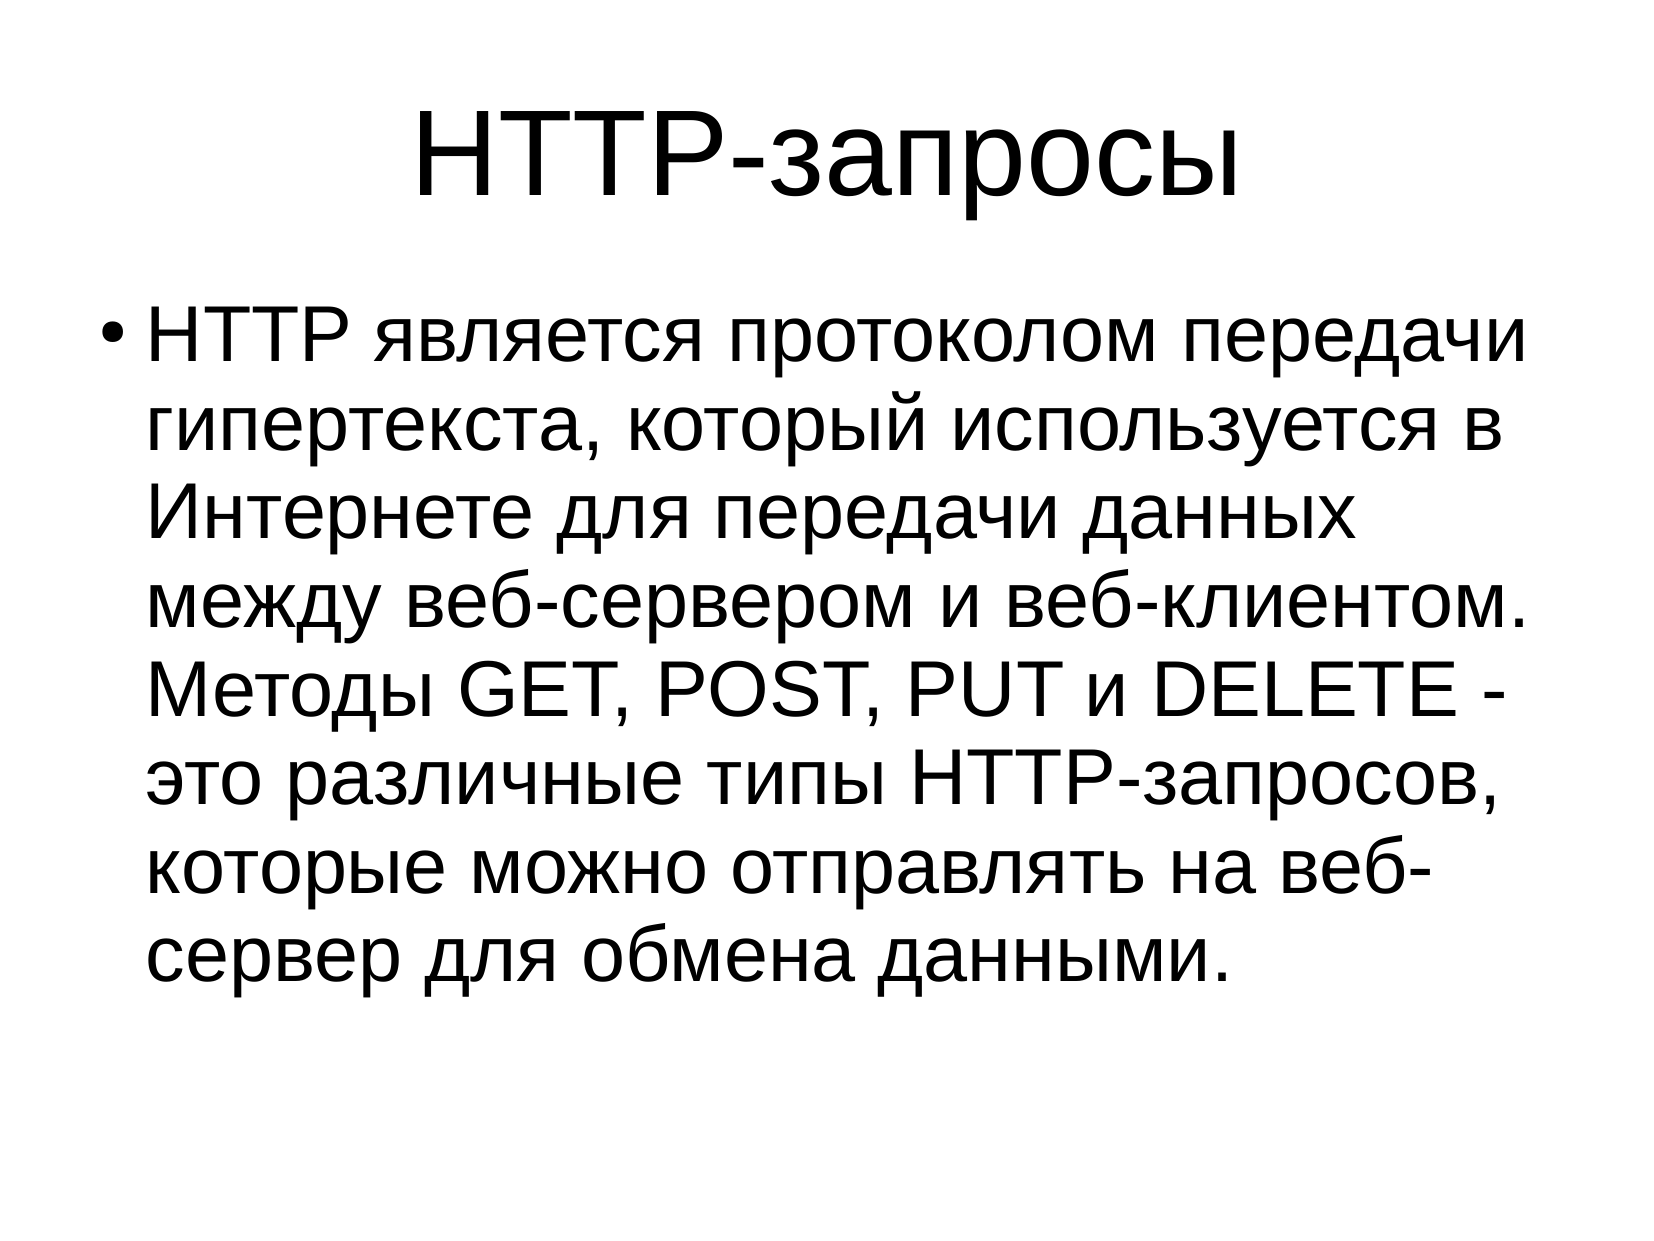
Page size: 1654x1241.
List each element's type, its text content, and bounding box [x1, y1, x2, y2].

title HTTP-запросы [82, 49, 1571, 257]
list HTTP является протоколом передачи гипертекста, который используется в Интернете для передачи данных между веб-сервером и веб-клиентом. Методы GET, POST, PUT и DELETE - это различные типы HTTP-запросов, которые можно отправлять на веб-сервер для обмена данными. [82, 290, 1571, 1010]
